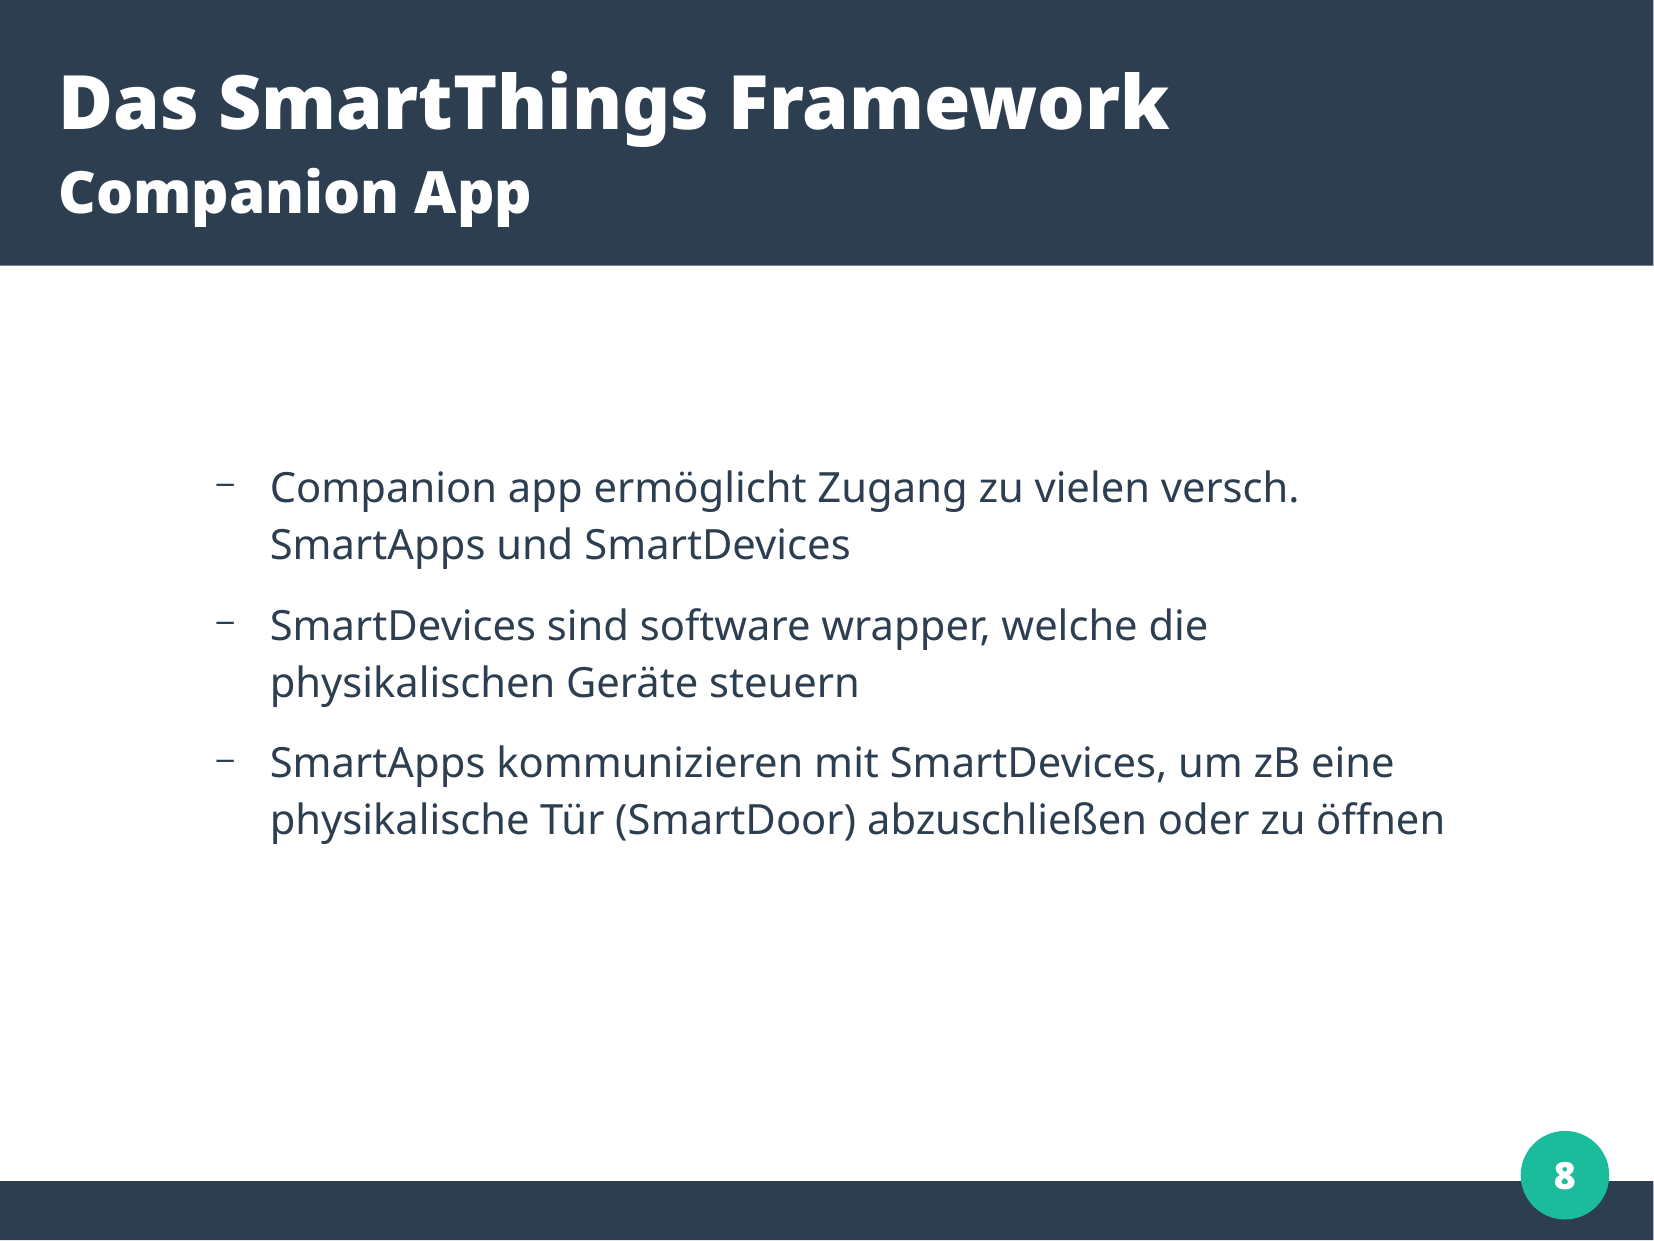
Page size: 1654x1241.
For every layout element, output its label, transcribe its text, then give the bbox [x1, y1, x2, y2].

list Companion app ermöglicht Zugang zu vielen versch. SmartApps und SmartDevices SmartDevices sind software wrapper, welche die physikalischen Geräte steuern SmartApps kommunizieren mit SmartDevices, um zB eine physikalische Tür (SmartDoor) abzuschließen oder zu öffnen [128, 371, 1477, 1027]
title Das SmartThings Framework Companion App [59, 49, 1595, 232]
